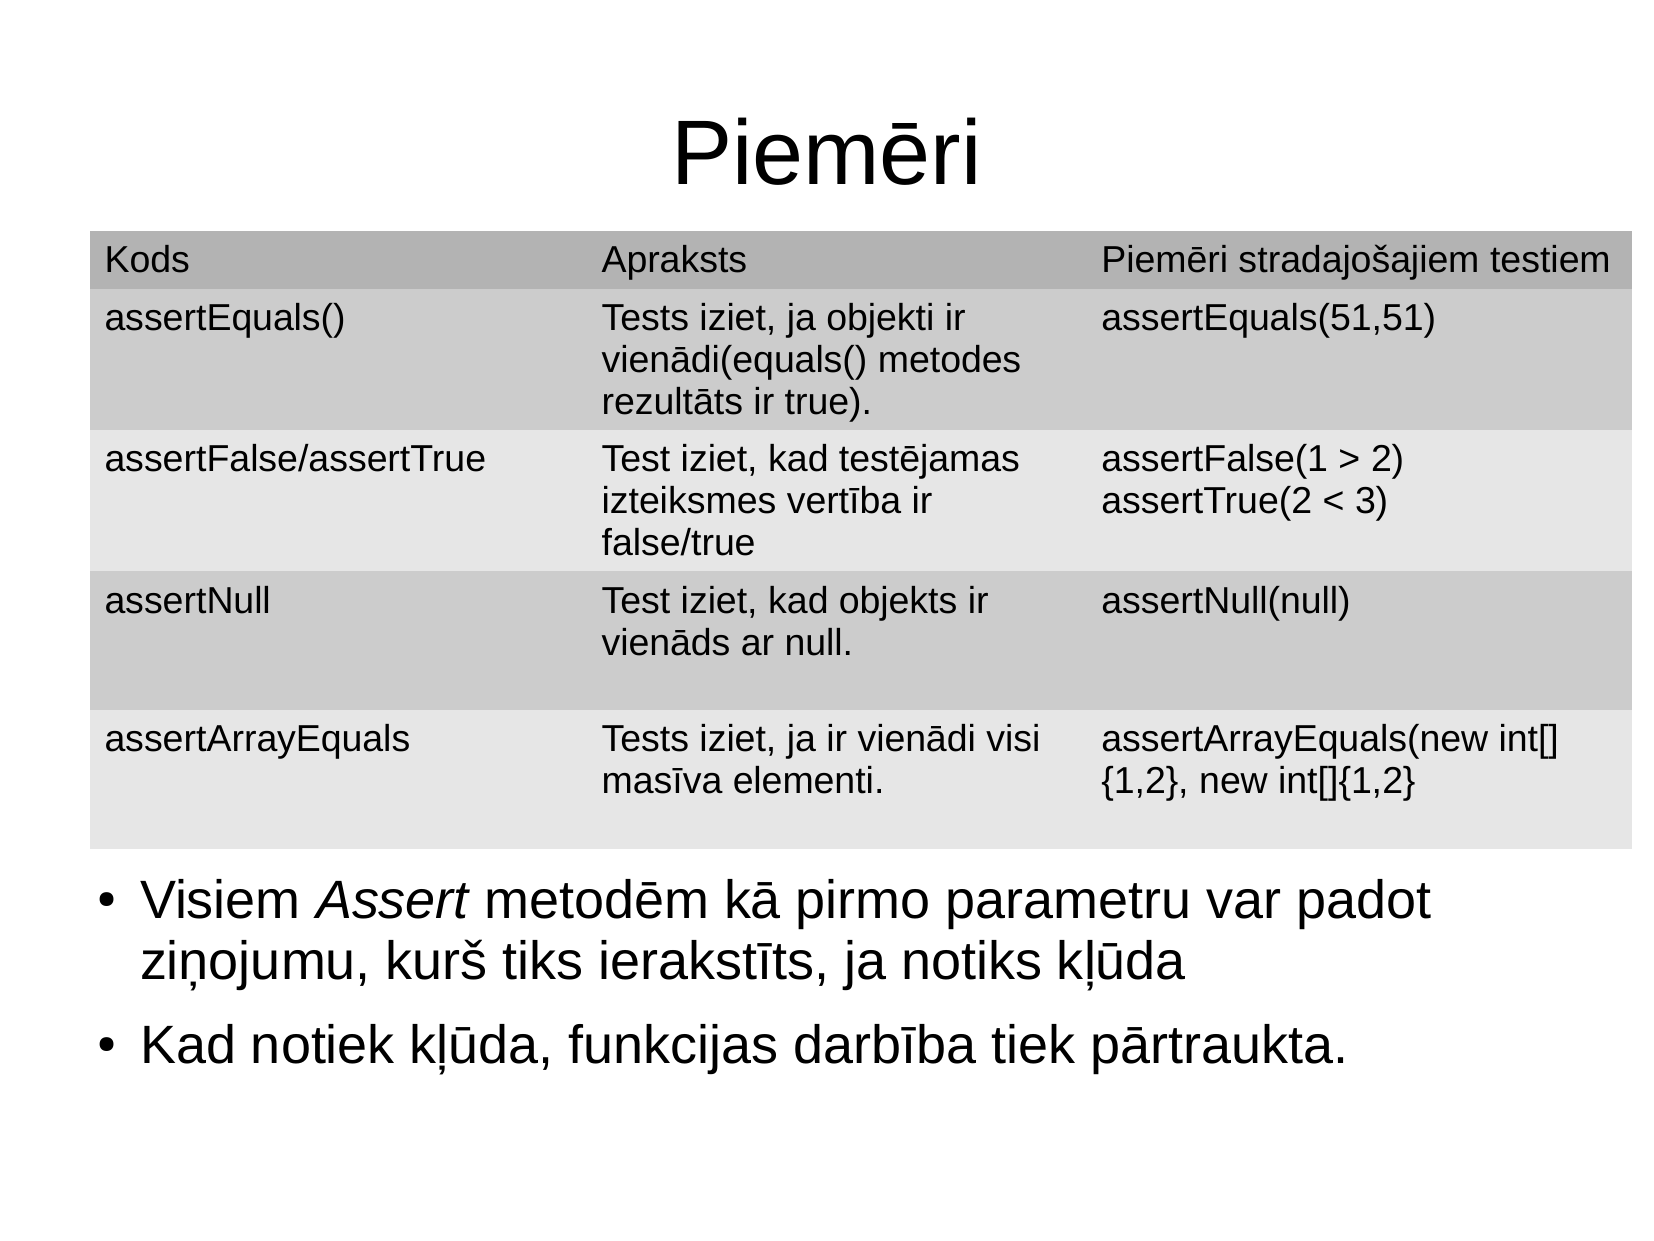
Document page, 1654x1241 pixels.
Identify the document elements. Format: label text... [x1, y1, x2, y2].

table_cell Tests iziet, ja objekti ir vienādi(equals() metodes rezultāts ir true). [587, 289, 1087, 430]
list Visiem Assert metodēm kā pirmo parametru var padot ziņojumu, kurš tiks ierakstīts, ja notiks kļūda Kad notiek kļūda, funkcijas darbība tiek pārtraukta. [82, 870, 1591, 1081]
table_cell assertFalse/assertTrue [90, 430, 587, 571]
table_header Kods [90, 231, 587, 289]
table_cell assertNull(null) [1087, 571, 1632, 710]
table_cell assertFalse(1 > 2) assertTrue(2 < 3) [1087, 430, 1632, 571]
table_header Apraksts [587, 231, 1087, 289]
table_cell Test iziet, kad objekts ir vienāds ar null. [587, 571, 1087, 710]
table_cell assertEquals() [90, 289, 587, 430]
table_cell assertEquals(51,51) [1087, 289, 1632, 430]
table_header Piemēri stradajošajiem testiem [1087, 231, 1632, 289]
title Piemēri [82, 49, 1571, 257]
table_cell Test iziet, kad testējamas izteiksmes vertība ir false/true [587, 430, 1087, 571]
table_cell assertNull [90, 571, 587, 710]
table_cell assertArrayEquals [90, 710, 587, 849]
table_cell assertArrayEquals(new int[]{1,2}, new int[]{1,2} [1087, 710, 1632, 849]
table_cell Tests iziet, ja ir vienādi visi masīva elementi. [587, 710, 1087, 849]
